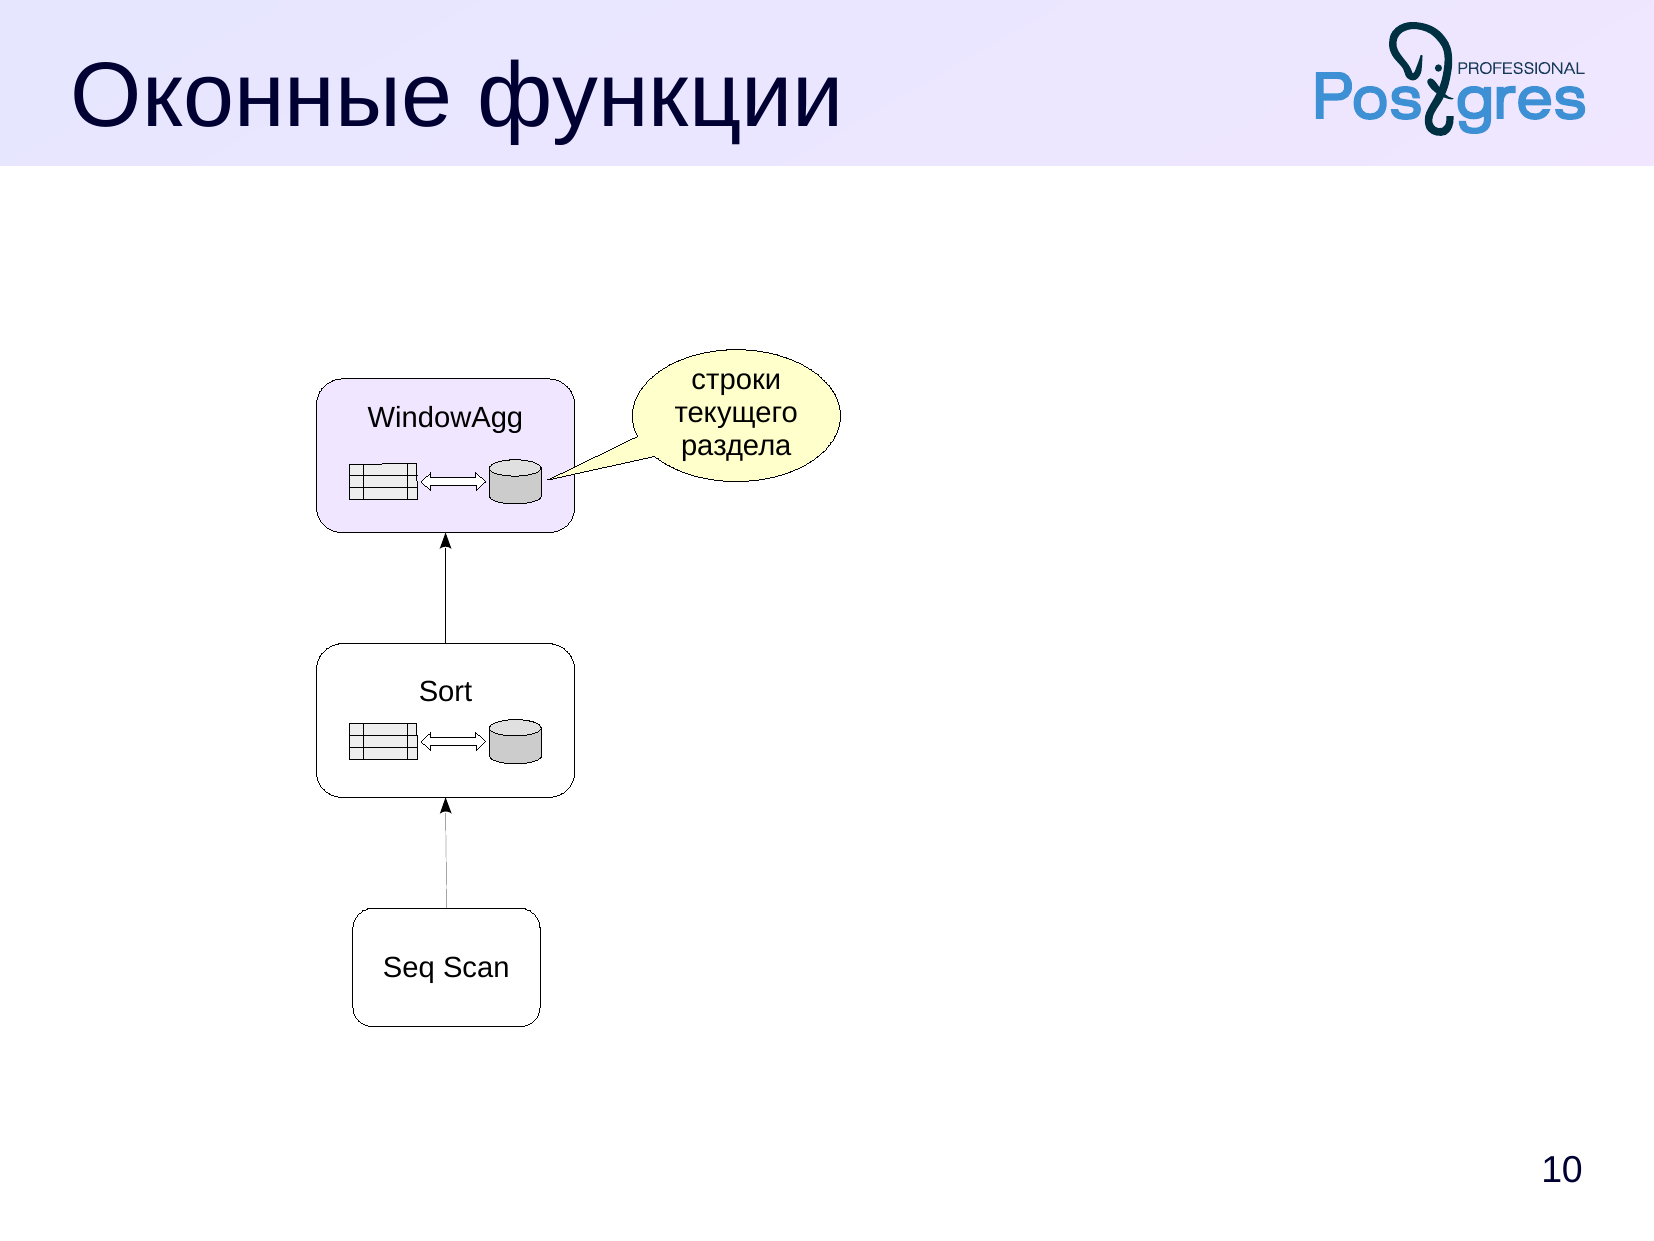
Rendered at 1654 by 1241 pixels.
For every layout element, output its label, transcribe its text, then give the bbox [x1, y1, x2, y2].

text_box [421, 732, 486, 751]
text_box [349, 476, 363, 487]
text_box [349, 464, 363, 475]
text_box [364, 723, 418, 735]
text_box [408, 488, 418, 500]
text_box [489, 729, 542, 764]
text_box [364, 476, 407, 487]
text_box [364, 488, 407, 500]
text_box WindowAgg [316, 378, 575, 533]
text_box строки текущего раздела [547, 349, 841, 482]
text_box [408, 748, 418, 760]
text_box [349, 723, 363, 735]
text_box [364, 748, 407, 760]
text_box [364, 736, 407, 747]
text_box [364, 463, 417, 475]
text_box [408, 476, 418, 487]
text_box [408, 736, 418, 747]
text_box [489, 468, 542, 504]
text_box [349, 748, 363, 760]
text_box [349, 488, 363, 500]
text_box [349, 736, 363, 747]
title Оконные функции [70, 43, 1241, 147]
text_box Sort [316, 643, 575, 798]
text_box Seq Scan [352, 908, 541, 1027]
text_box [421, 472, 486, 491]
